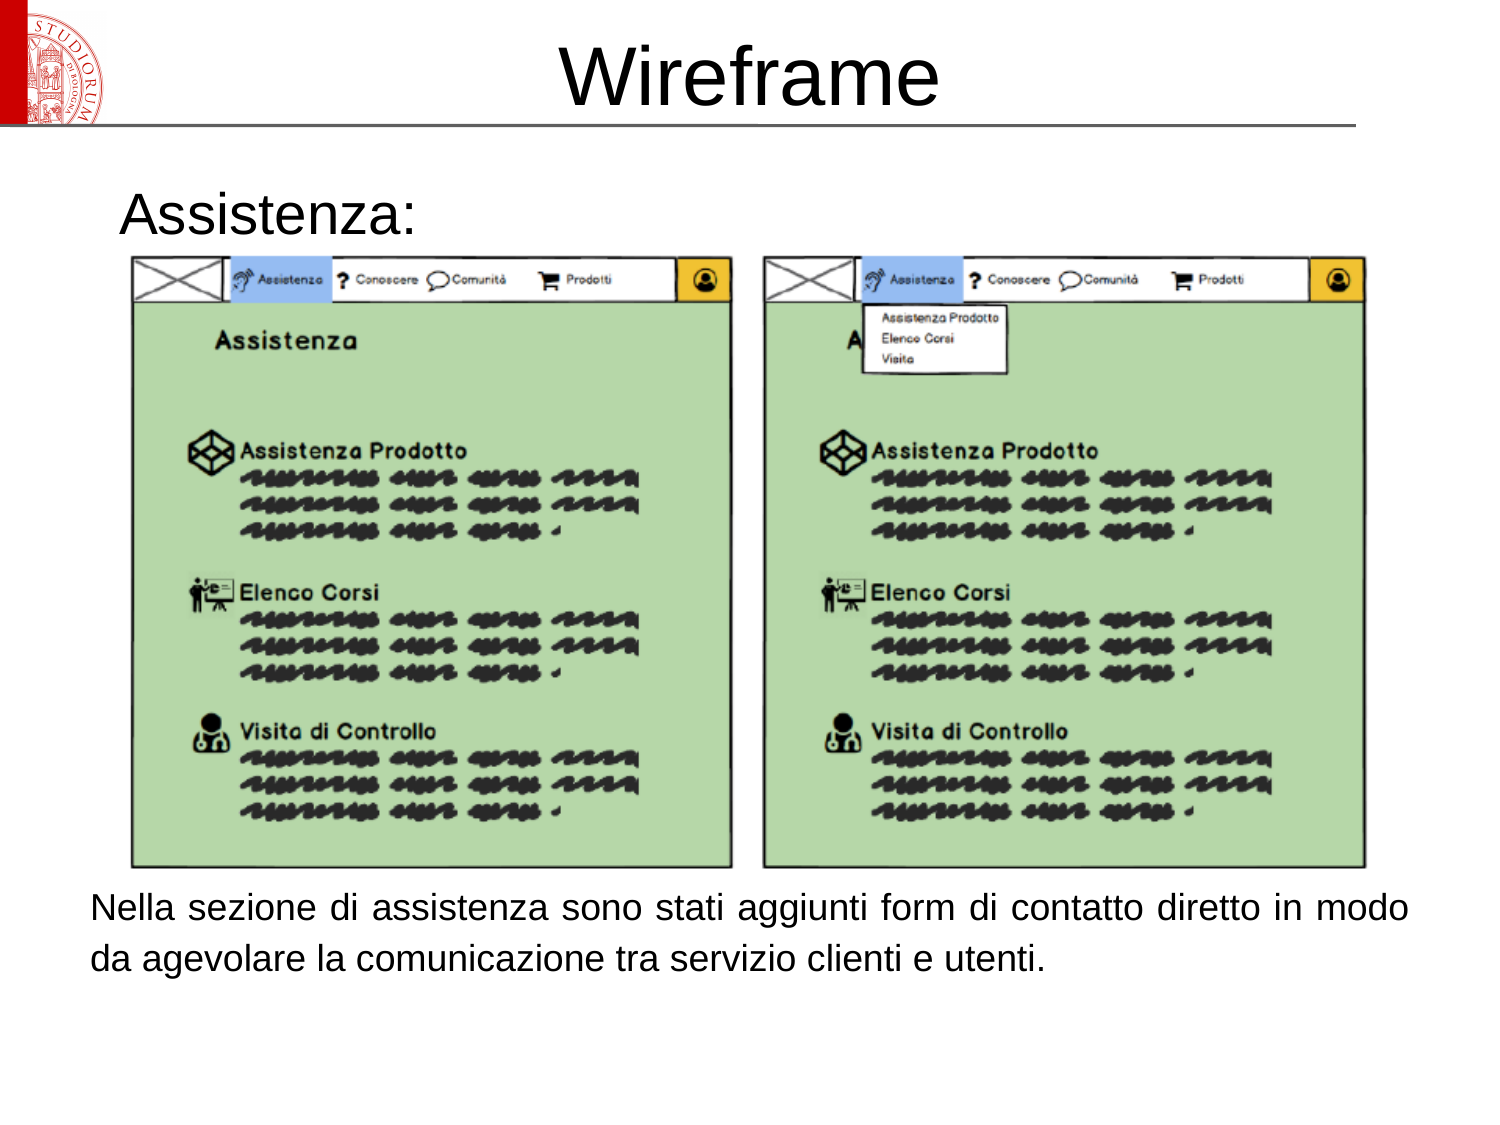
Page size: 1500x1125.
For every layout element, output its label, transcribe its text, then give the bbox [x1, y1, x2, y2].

picture [28, 11, 107, 123]
picture [125, 250, 1375, 875]
title Wireframe [75, 7, 1425, 114]
list Assistenza: Nella sezione di assistenza sono stati aggiunti form di contatto diretto in modo da agevolare la comunicazione tra servizio clienti e utenti. [75, 160, 1425, 1005]
